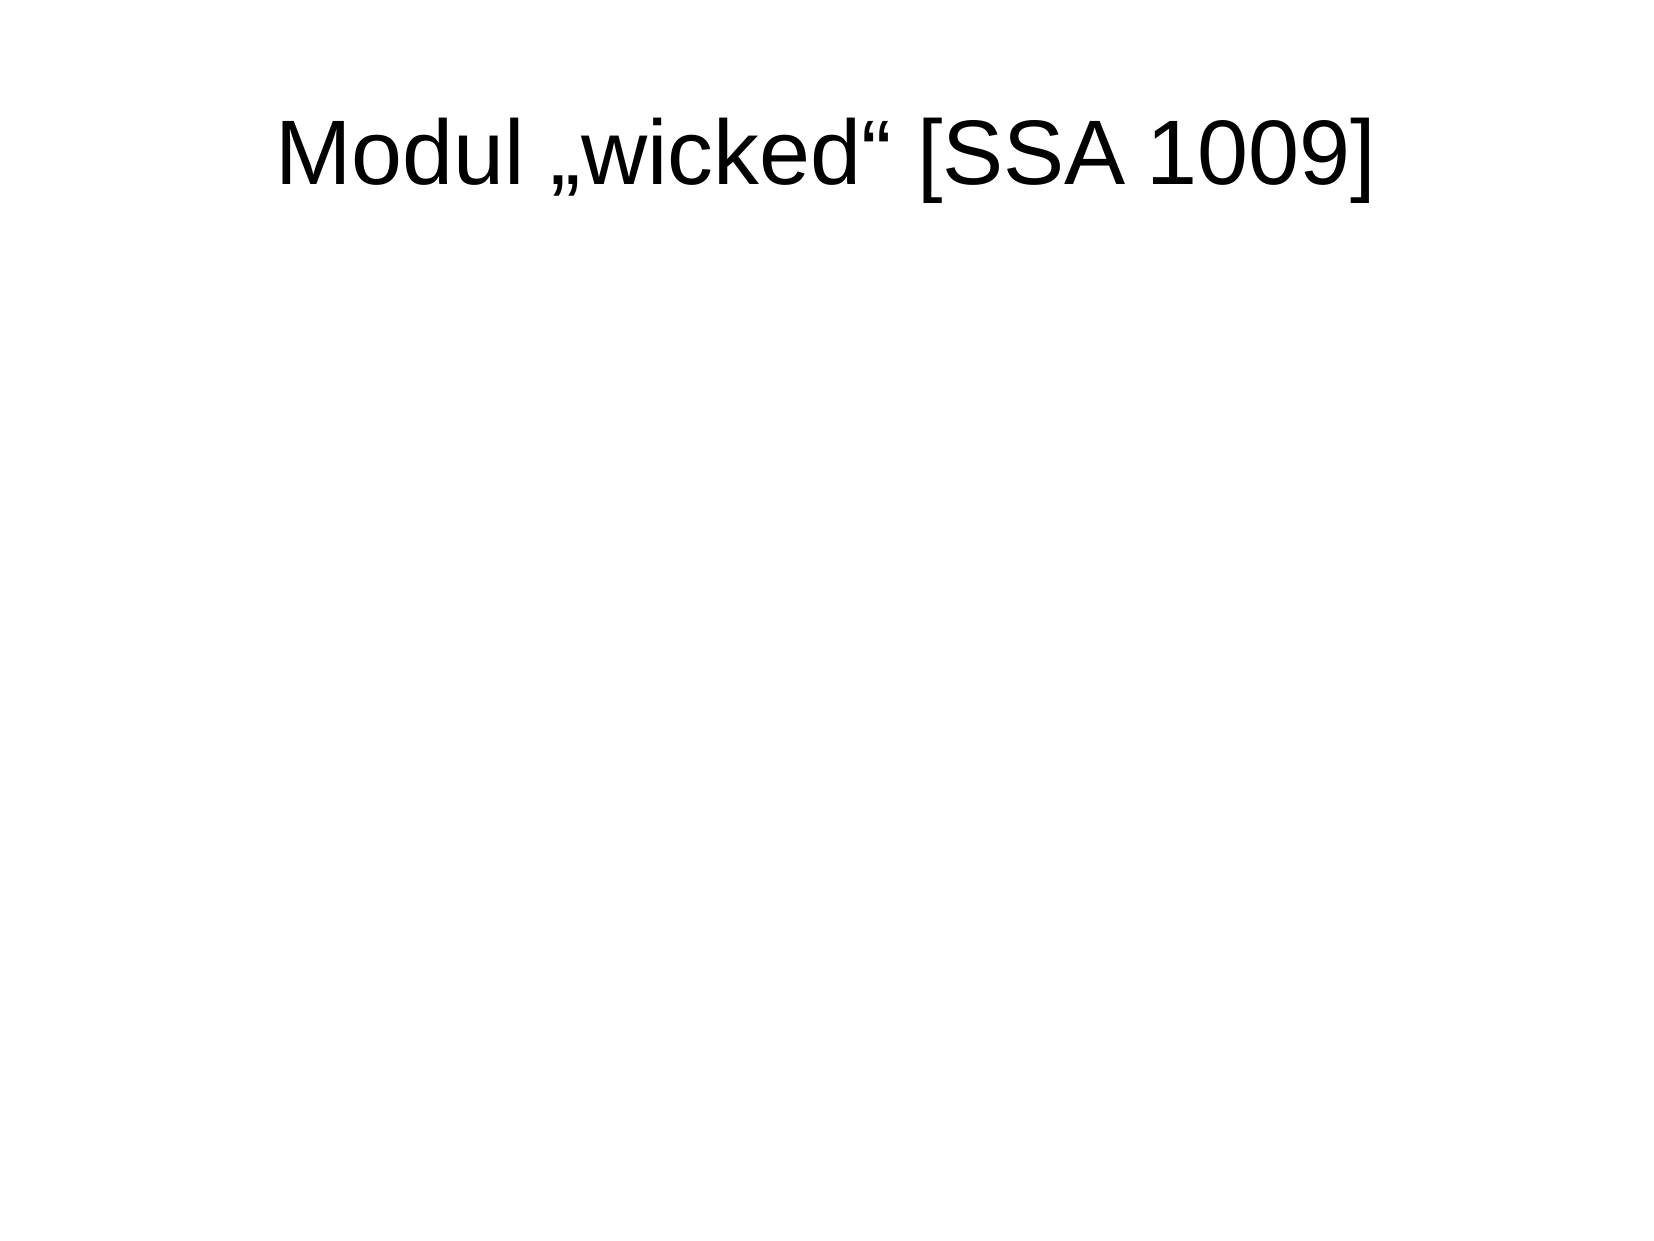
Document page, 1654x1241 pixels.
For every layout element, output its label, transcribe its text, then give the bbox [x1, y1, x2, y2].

title Modul „wicked“ [SSA 1009] [82, 101, 1571, 205]
